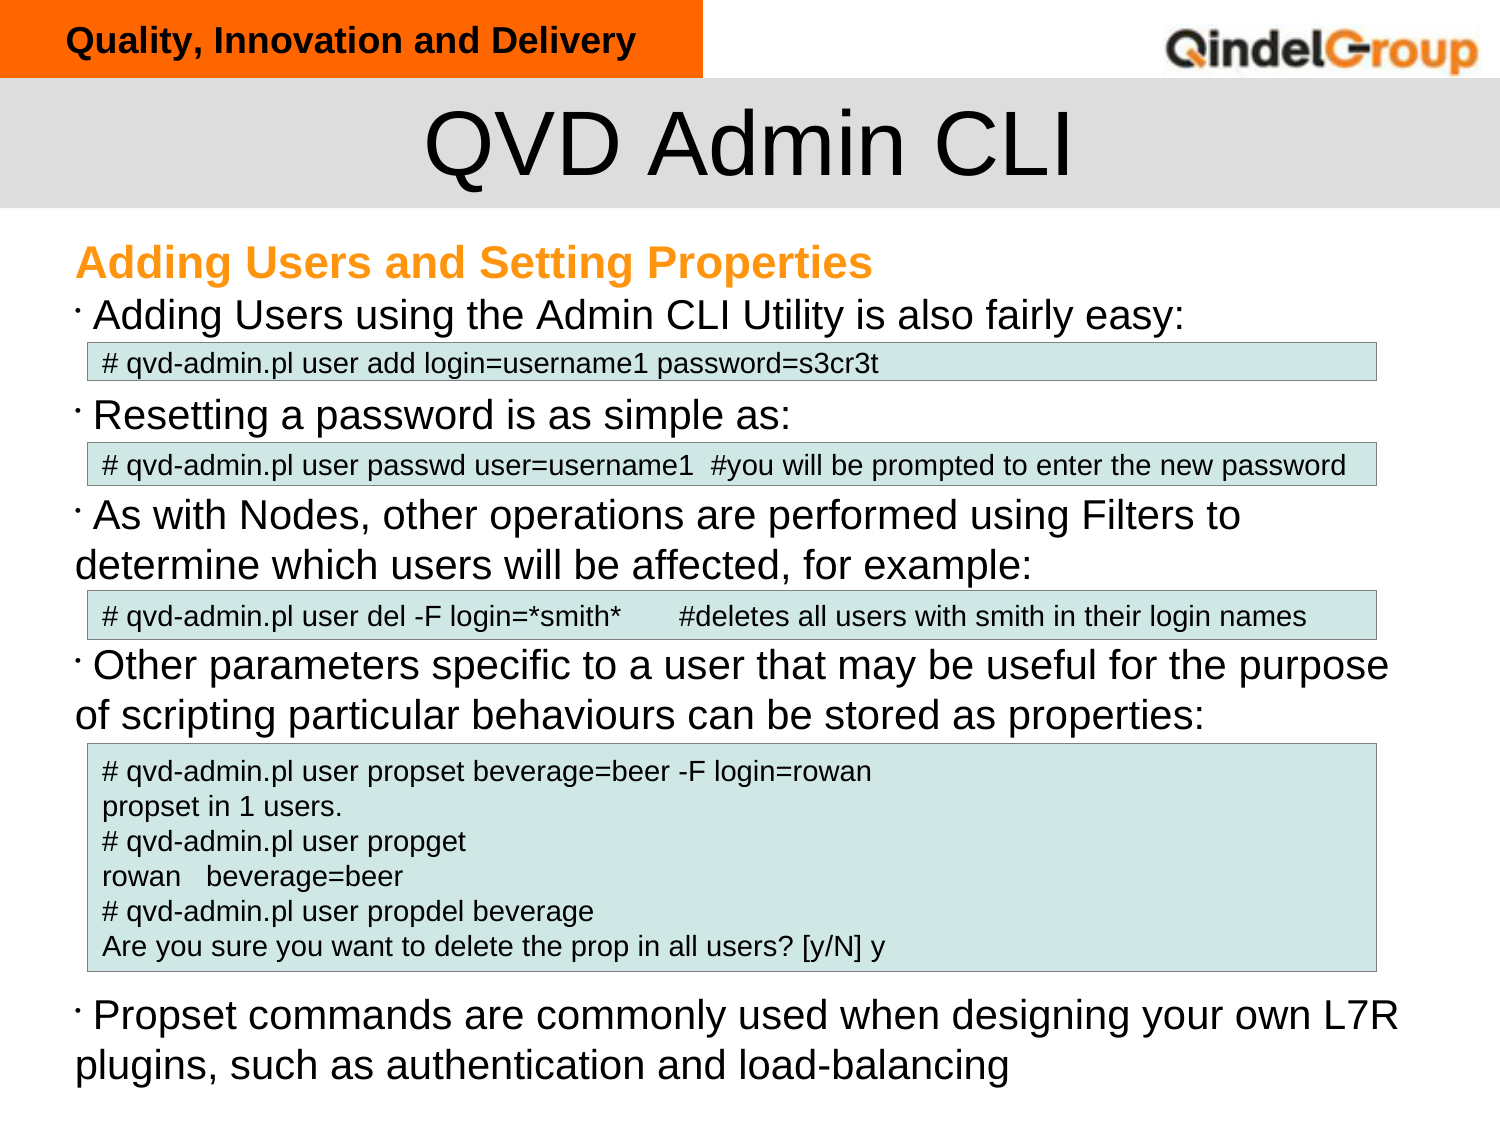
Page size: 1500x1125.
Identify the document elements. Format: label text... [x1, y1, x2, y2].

text_box # qvd-admin.pl user add login=username1 password=s3cr3t [87, 342, 1377, 381]
picture [1163, 23, 1481, 78]
text_box # qvd-admin.pl user propset beverage=beer -F login=rowan propset in 1 users. # qvd-admin.pl user propget rowan beverage=beer # qvd-admin.pl user propdel beverage Are you sure you want to delete the prop in all users? [y/N] y [87, 743, 1377, 972]
text_box Adding Users and Setting Properties Adding Users using the Admin CLI Utility is also fairly easy: Resetting a password is as simple as: As with Nodes, other operations are performed using Filters to determine which users will be affected, for example: Other parameters specific to a user that may be useful for the purpose of scripting particular behaviours can be stored as properties: Propset commands are commonly used when designing your own L7R plugins, such as authentication and load-balancing [60, 224, 1426, 1096]
text_box # qvd-admin.pl user del -F login=*smith* #deletes all users with smith in their login names [87, 590, 1377, 640]
title QVD Admin CLI [75, 45, 1426, 224]
text_box # qvd-admin.pl user passwd user=username1 #you will be prompted to enter the new password [87, 442, 1377, 486]
